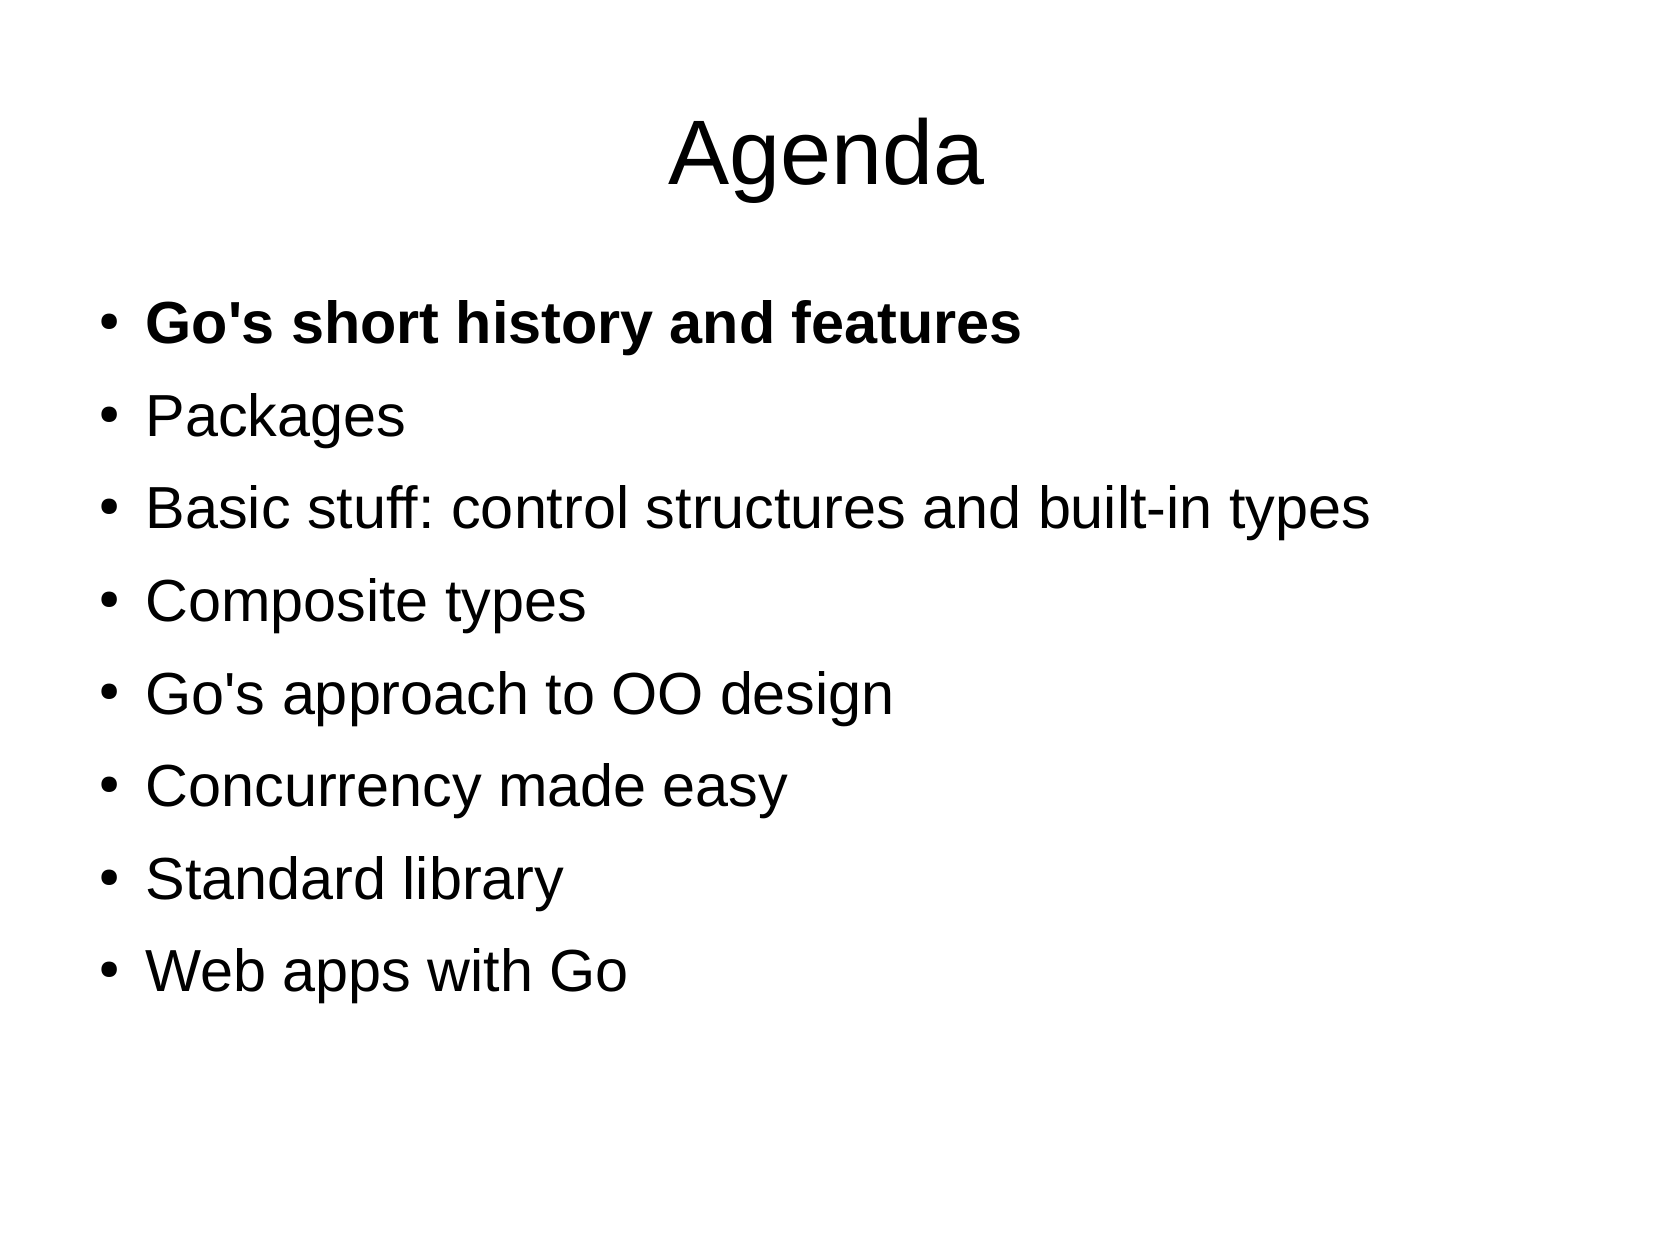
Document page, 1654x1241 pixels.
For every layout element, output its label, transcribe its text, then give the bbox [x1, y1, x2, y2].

title Agenda [82, 49, 1571, 257]
list Go's short history and features Packages Basic stuff: control structures and built-in types Composite types Go's approach to OO design Concurrency made easy Standard library Web apps with Go [82, 290, 1571, 1010]
